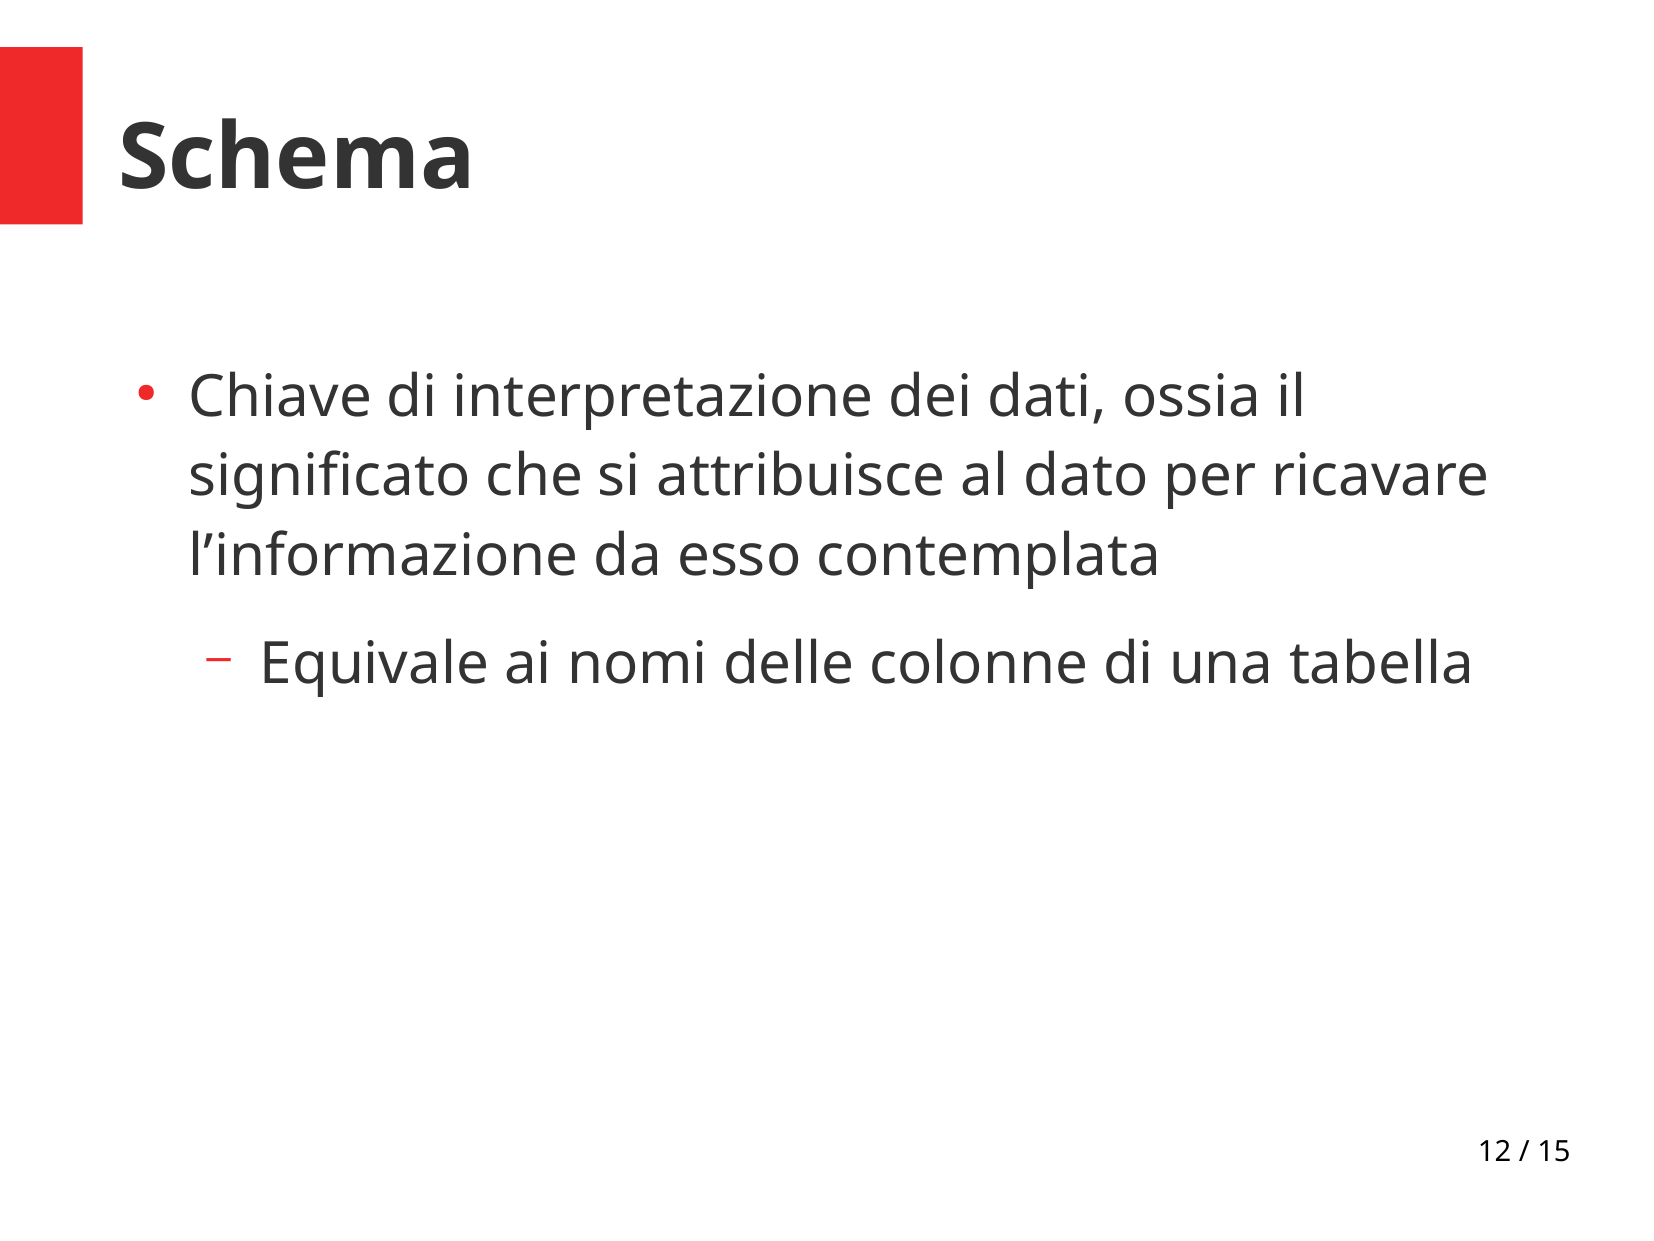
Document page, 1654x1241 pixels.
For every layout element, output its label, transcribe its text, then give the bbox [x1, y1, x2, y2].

list Chiave di interpretazione dei dati, ossia il significato che si attribuisce al dato per ricavare l’informazione da esso contemplata Equivale ai nomi delle colonne di una tabella [118, 354, 1536, 1074]
title Schema [118, 49, 1571, 257]
